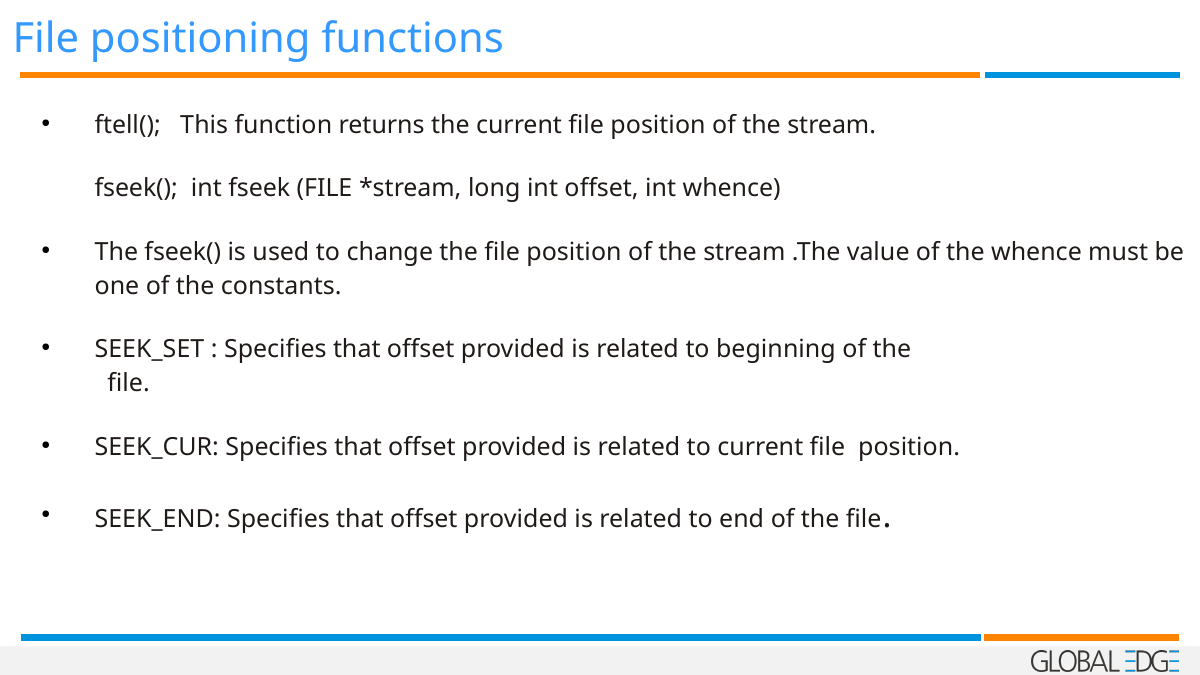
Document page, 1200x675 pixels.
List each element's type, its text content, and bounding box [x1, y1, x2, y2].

title File positioning functions [12, 9, 1088, 63]
list ftell(); This function returns the current file position of the stream. fseek(); int fseek (FILE *stream, long int offset, int whence) The fseek() is used to change the file position of the stream .The value of the whence must be one of the constants. SEEK_SET : Specifies that offset provided is related to beginning of the file. SEEK_CUR: Specifies that offset provided is related to current file position. SEEK_END: Specifies that offset provided is related to end of the file. [23, 106, 1200, 615]
picture [1031, 650, 1179, 672]
